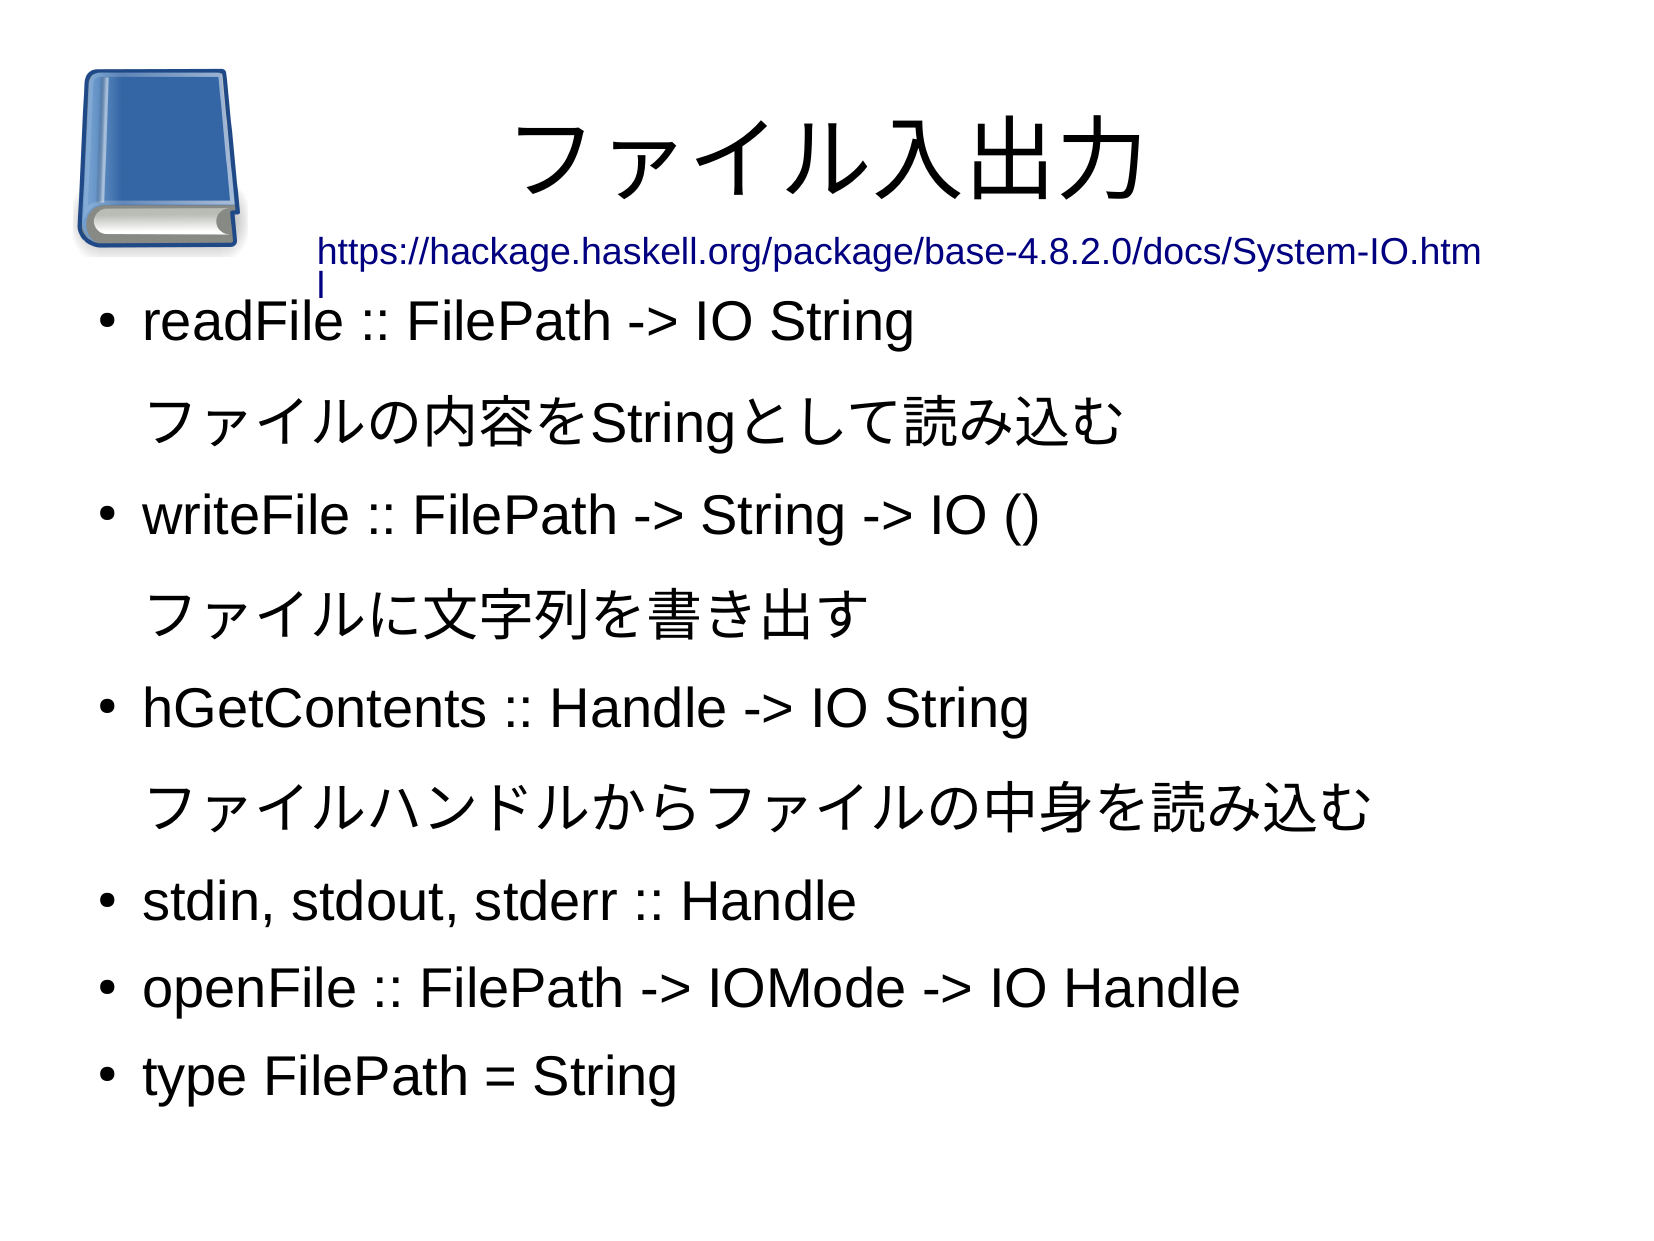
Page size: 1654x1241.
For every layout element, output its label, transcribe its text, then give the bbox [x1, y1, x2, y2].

picture [73, 66, 248, 257]
list readFile :: FilePath -> IO String ファイルの内容をStringとして読み込む writeFile :: FilePath -> String -> IO () ファイルに文字列を書き出す hGetContents :: Handle -> IO String ファイルハンドルからファイルの中身を読み込む stdin, stdout, stderr :: Handle openFile :: FilePath -> IOMode -> IO Handle type FilePath = String [82, 290, 1571, 1111]
text_box https://hackage.haskell.org/package/base-4.8.2.0/docs/System-IO.html [302, 222, 1506, 318]
title ファイル入出力 [82, 49, 1571, 257]
